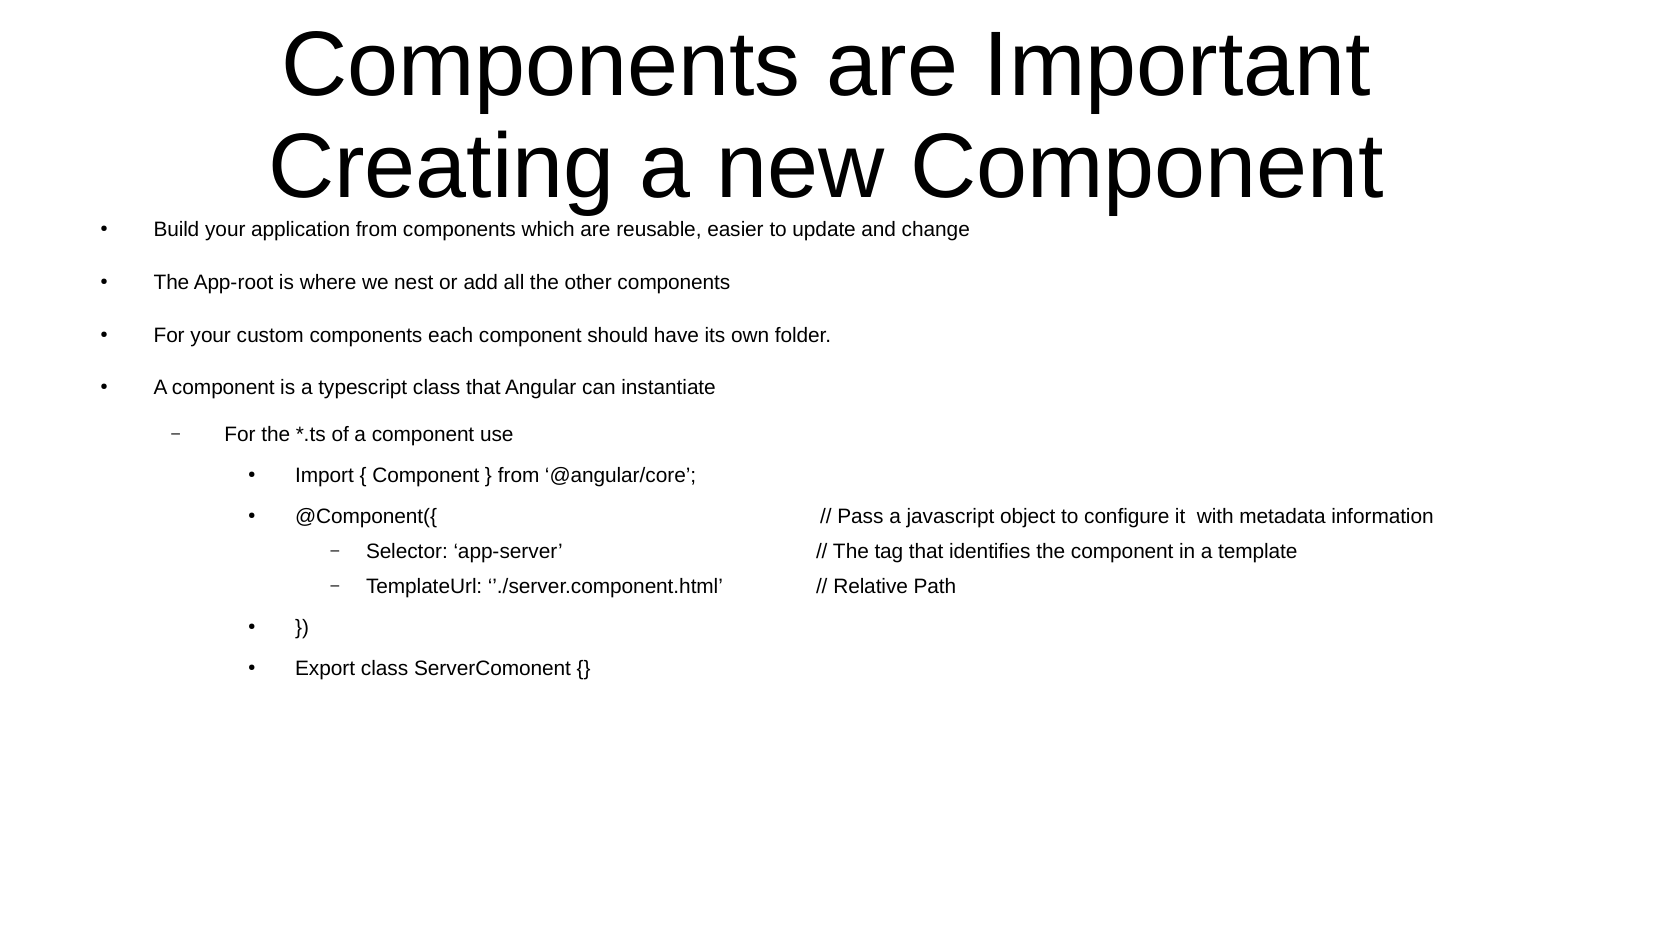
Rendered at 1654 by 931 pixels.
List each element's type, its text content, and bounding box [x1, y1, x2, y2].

list Build your application from components which are reusable, easier to update and change The App-root is where we nest or add all the other components For your custom components each component should have its own folder. A component is a typescript class that Angular can instantiate For the *.ts of a component use Import { Component } from ‘@angular/core’; @Component({ // Pass a javascript object to configure it with metadata information Selector: ‘app-server’ // The tag that identifies the component in a template TemplateUrl: ‘’./server.component.html’ // Relative Path }) Export class ServerComonent {} [82, 217, 1576, 901]
title Components are Important Creating a new Component [82, 12, 1571, 217]
